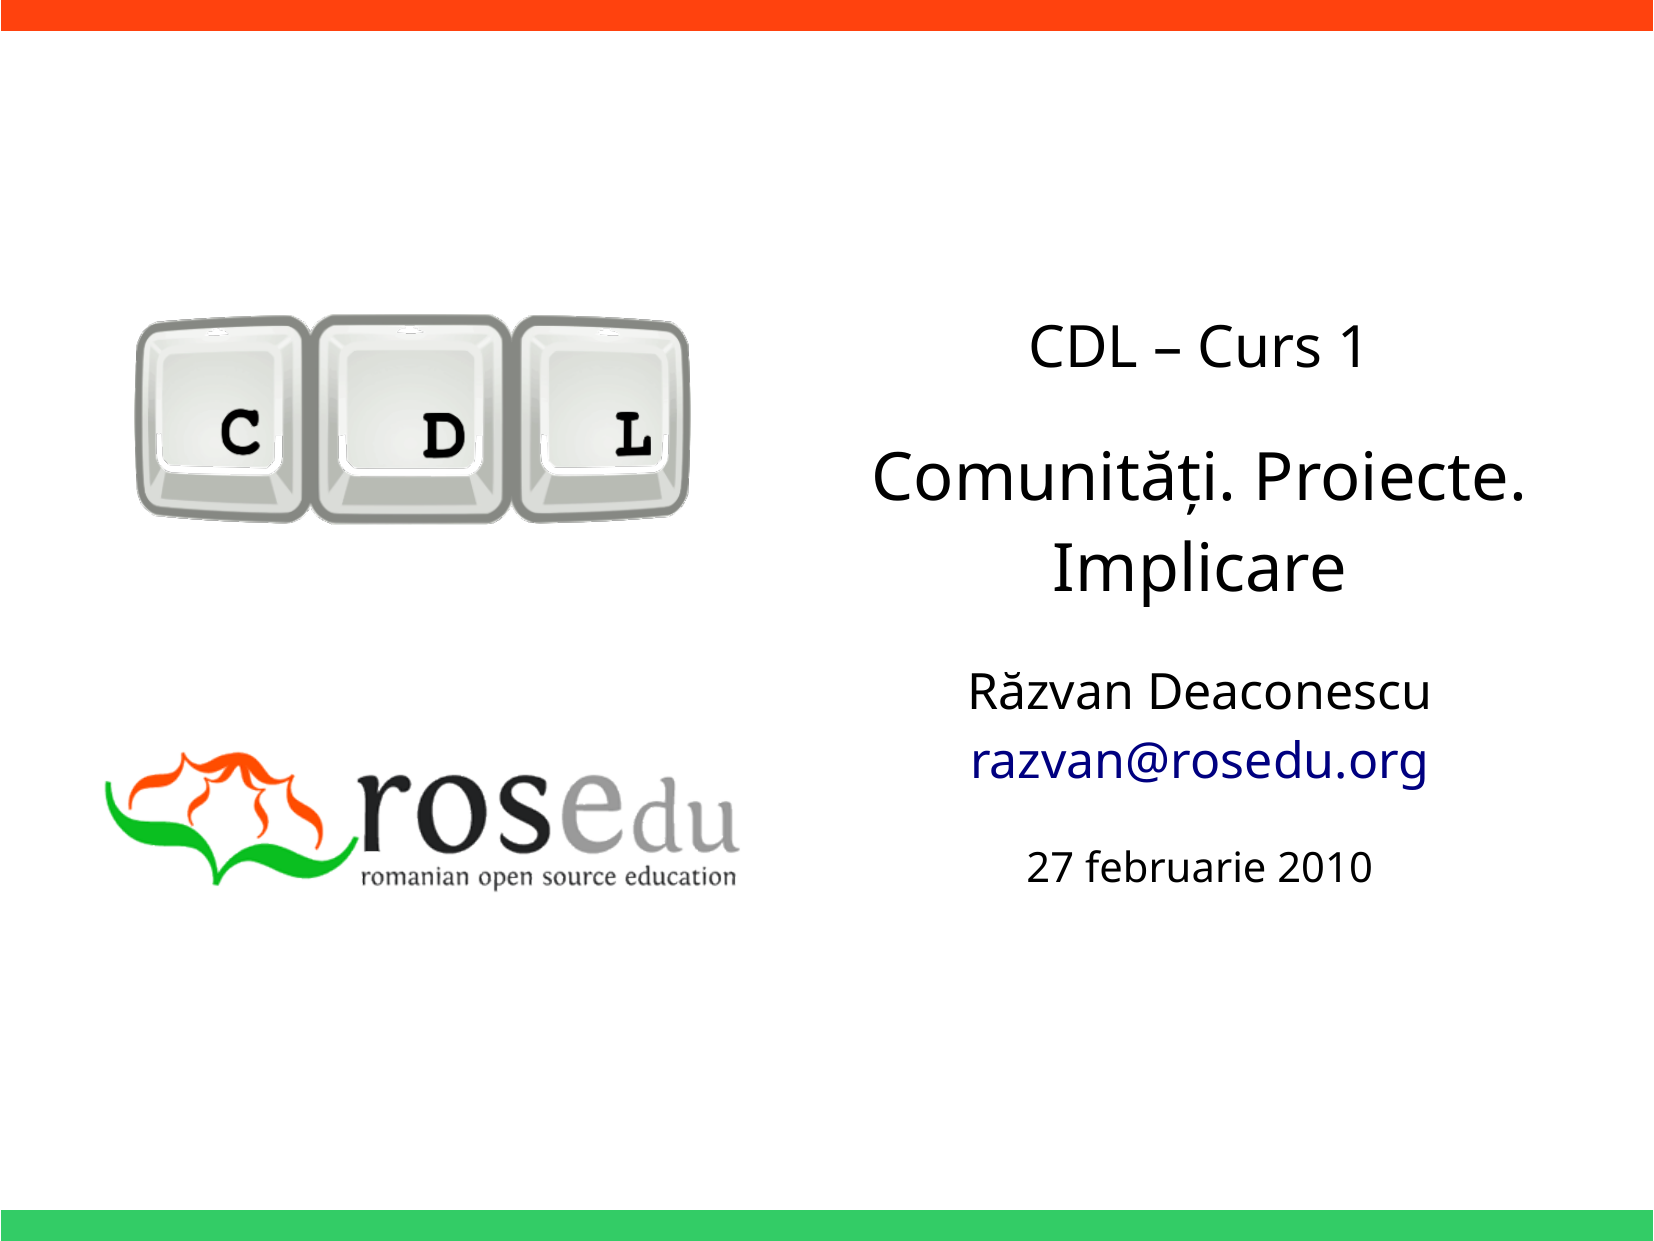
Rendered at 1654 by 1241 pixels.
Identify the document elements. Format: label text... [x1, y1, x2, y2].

picture [100, 723, 770, 924]
picture [134, 314, 691, 525]
text_box CDL – Curs 1 Comunități. Proiecte. Implicare Răzvan Deaconescu razvan@rosedu.org 27 februarie 2010 [825, 225, 1576, 976]
